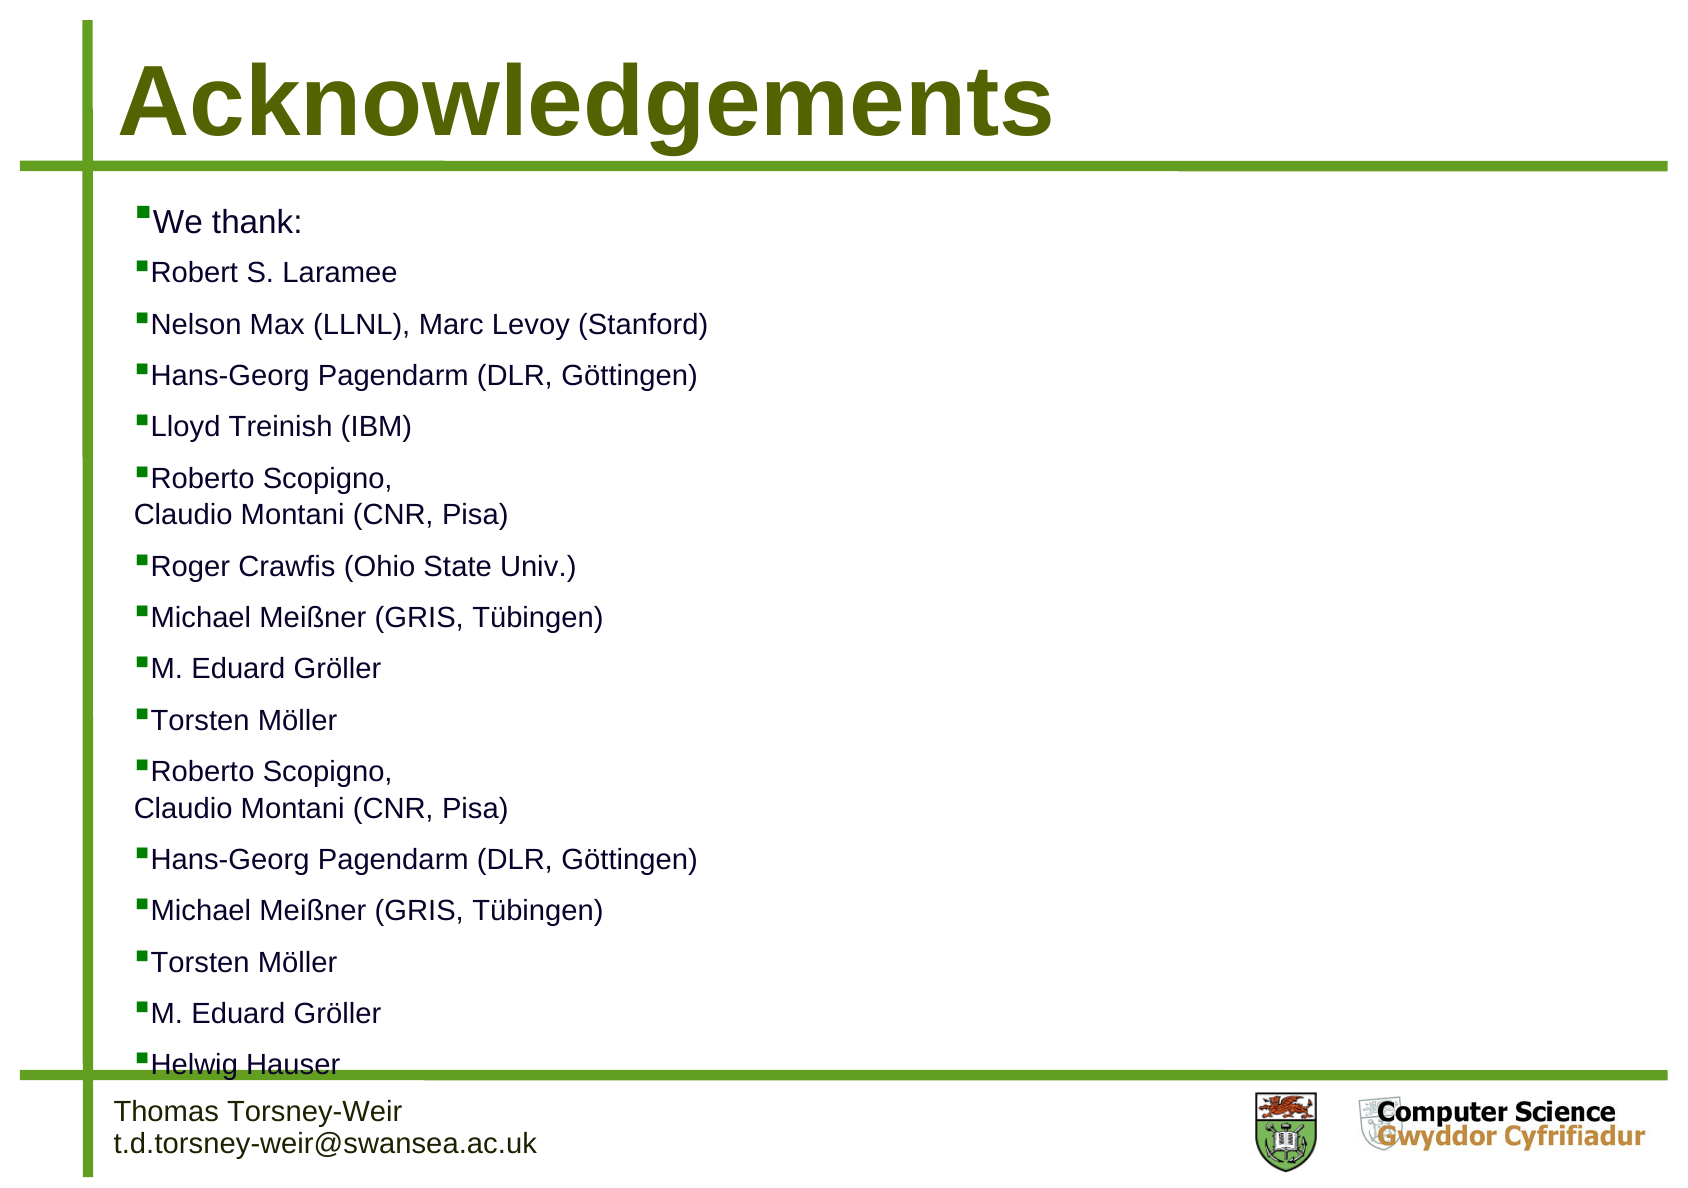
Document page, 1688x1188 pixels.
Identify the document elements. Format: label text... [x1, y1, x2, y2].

title Acknowledgements [101, 29, 1666, 166]
list We thank: Robert S. Laramee Nelson Max (LLNL), Marc Levoy (Stanford) Hans-Georg Pagendarm (DLR, Göttingen) Lloyd Treinish (IBM) Roberto Scopigno, Claudio Montani (CNR, Pisa) Roger Crawfis (Ohio State Univ.) Michael Meißner (GRIS, Tübingen) M. Eduard Gröller Torsten Möller Roberto Scopigno, Claudio Montani (CNR, Pisa) Hans-Georg Pagendarm (DLR, Göttingen) Michael Meißner (GRIS, Tübingen) Torsten Möller M. Eduard Gröller Helwig Hauser [117, 209, 1624, 1089]
picture [1240, 1092, 1654, 1173]
